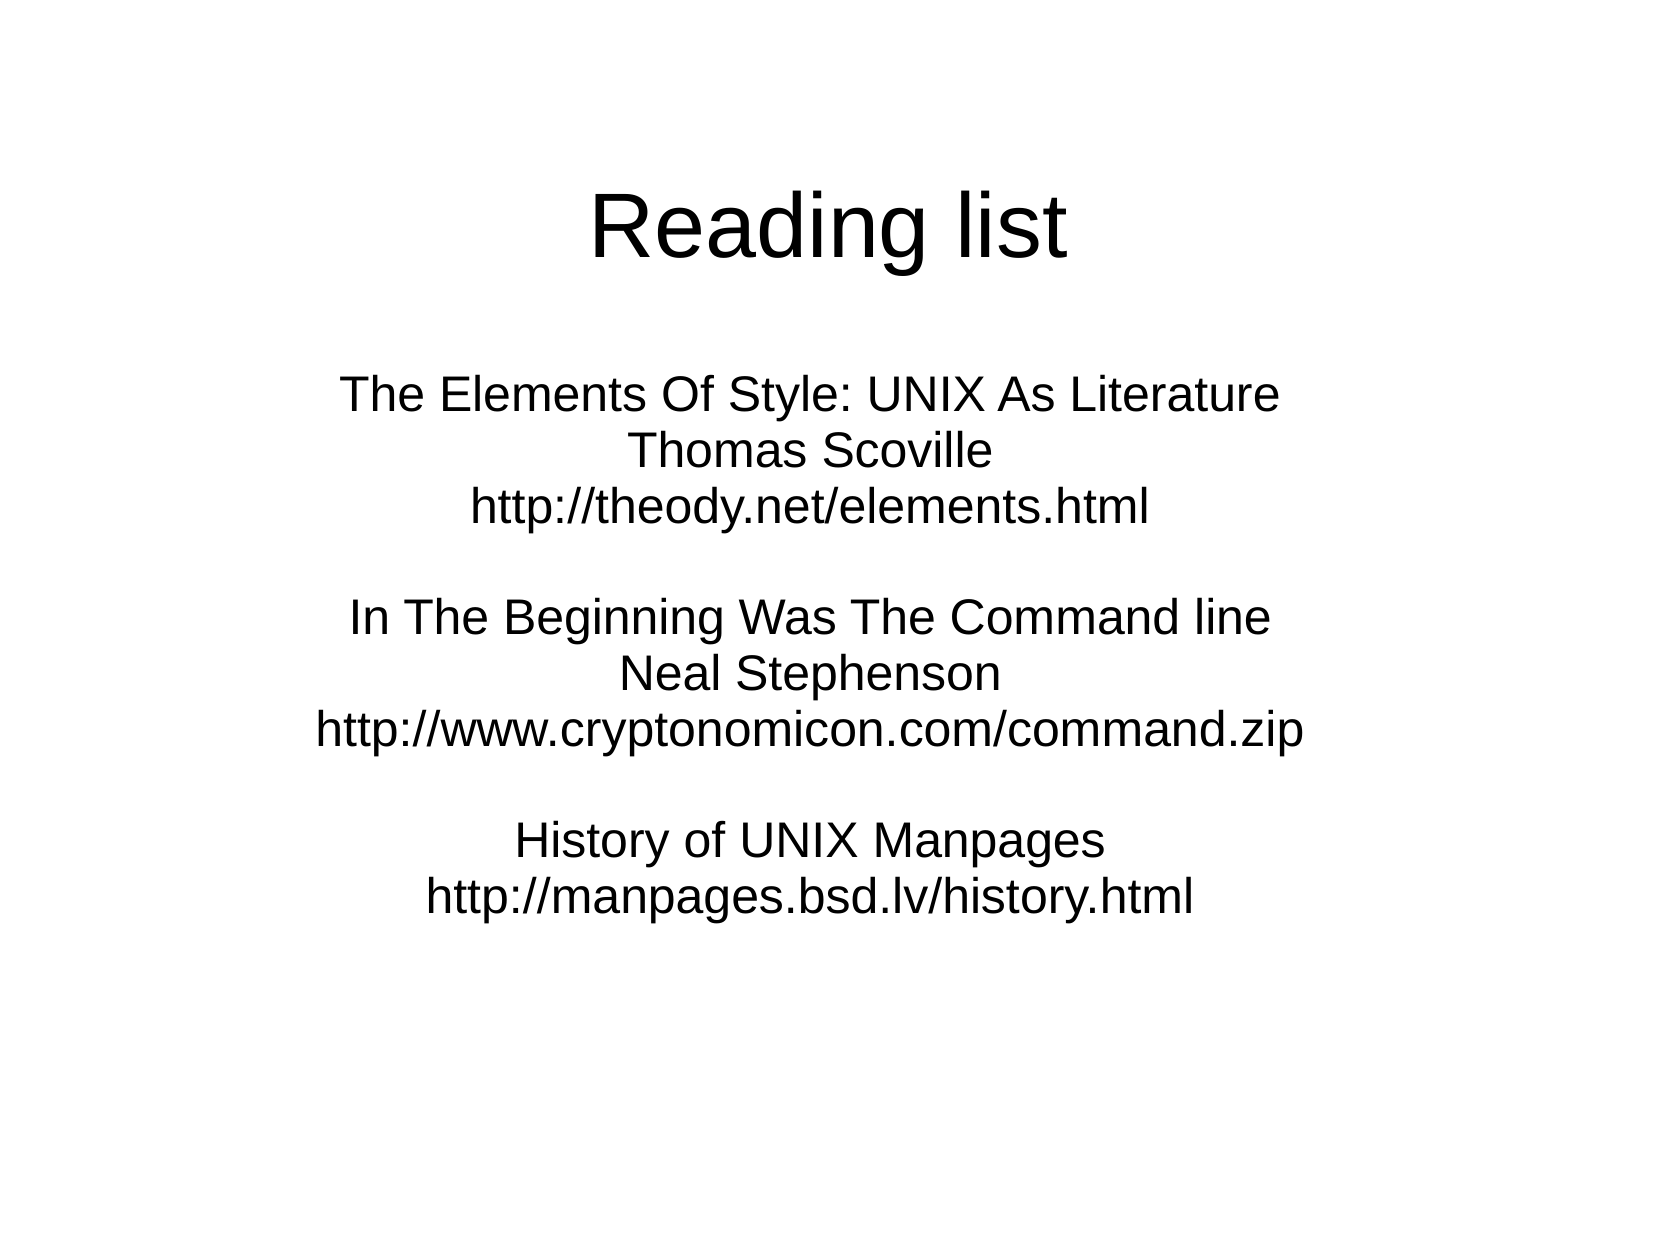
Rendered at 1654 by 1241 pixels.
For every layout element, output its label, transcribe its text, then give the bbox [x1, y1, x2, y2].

title Reading list [84, 122, 1573, 330]
subtitle The Elements Of Style: UNIX As Literature Thomas Scoville http://theody.net/elements.html In The Beginning Was The Command line Neal Stephenson http://www.cryptonomicon.com/command.zip History of UNIX Manpages http://manpages.bsd.lv/history.html [82, 290, 1538, 1010]
